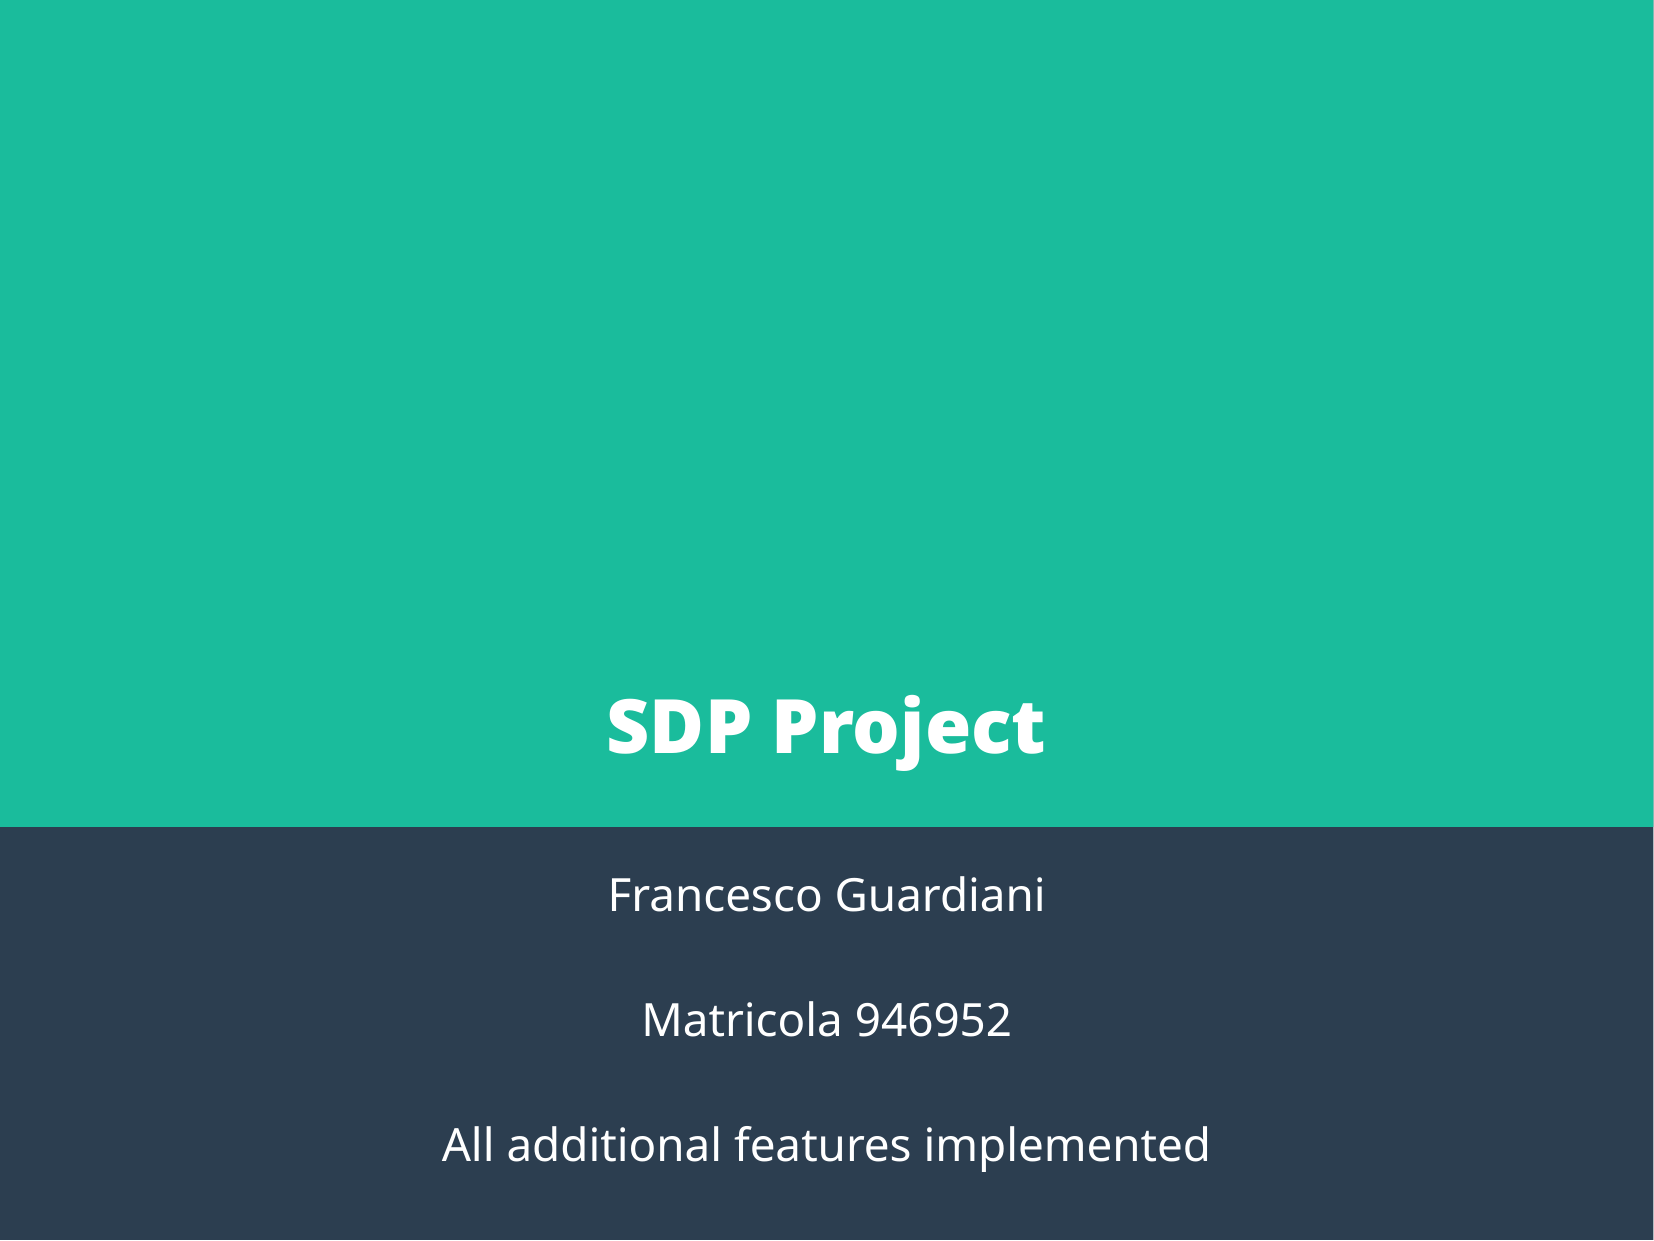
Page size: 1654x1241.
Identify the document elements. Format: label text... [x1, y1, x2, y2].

title SDP Project [59, 620, 1595, 778]
subtitle Francesco Guardiani Matricola 946952 All additional features implemented [59, 856, 1595, 1182]
